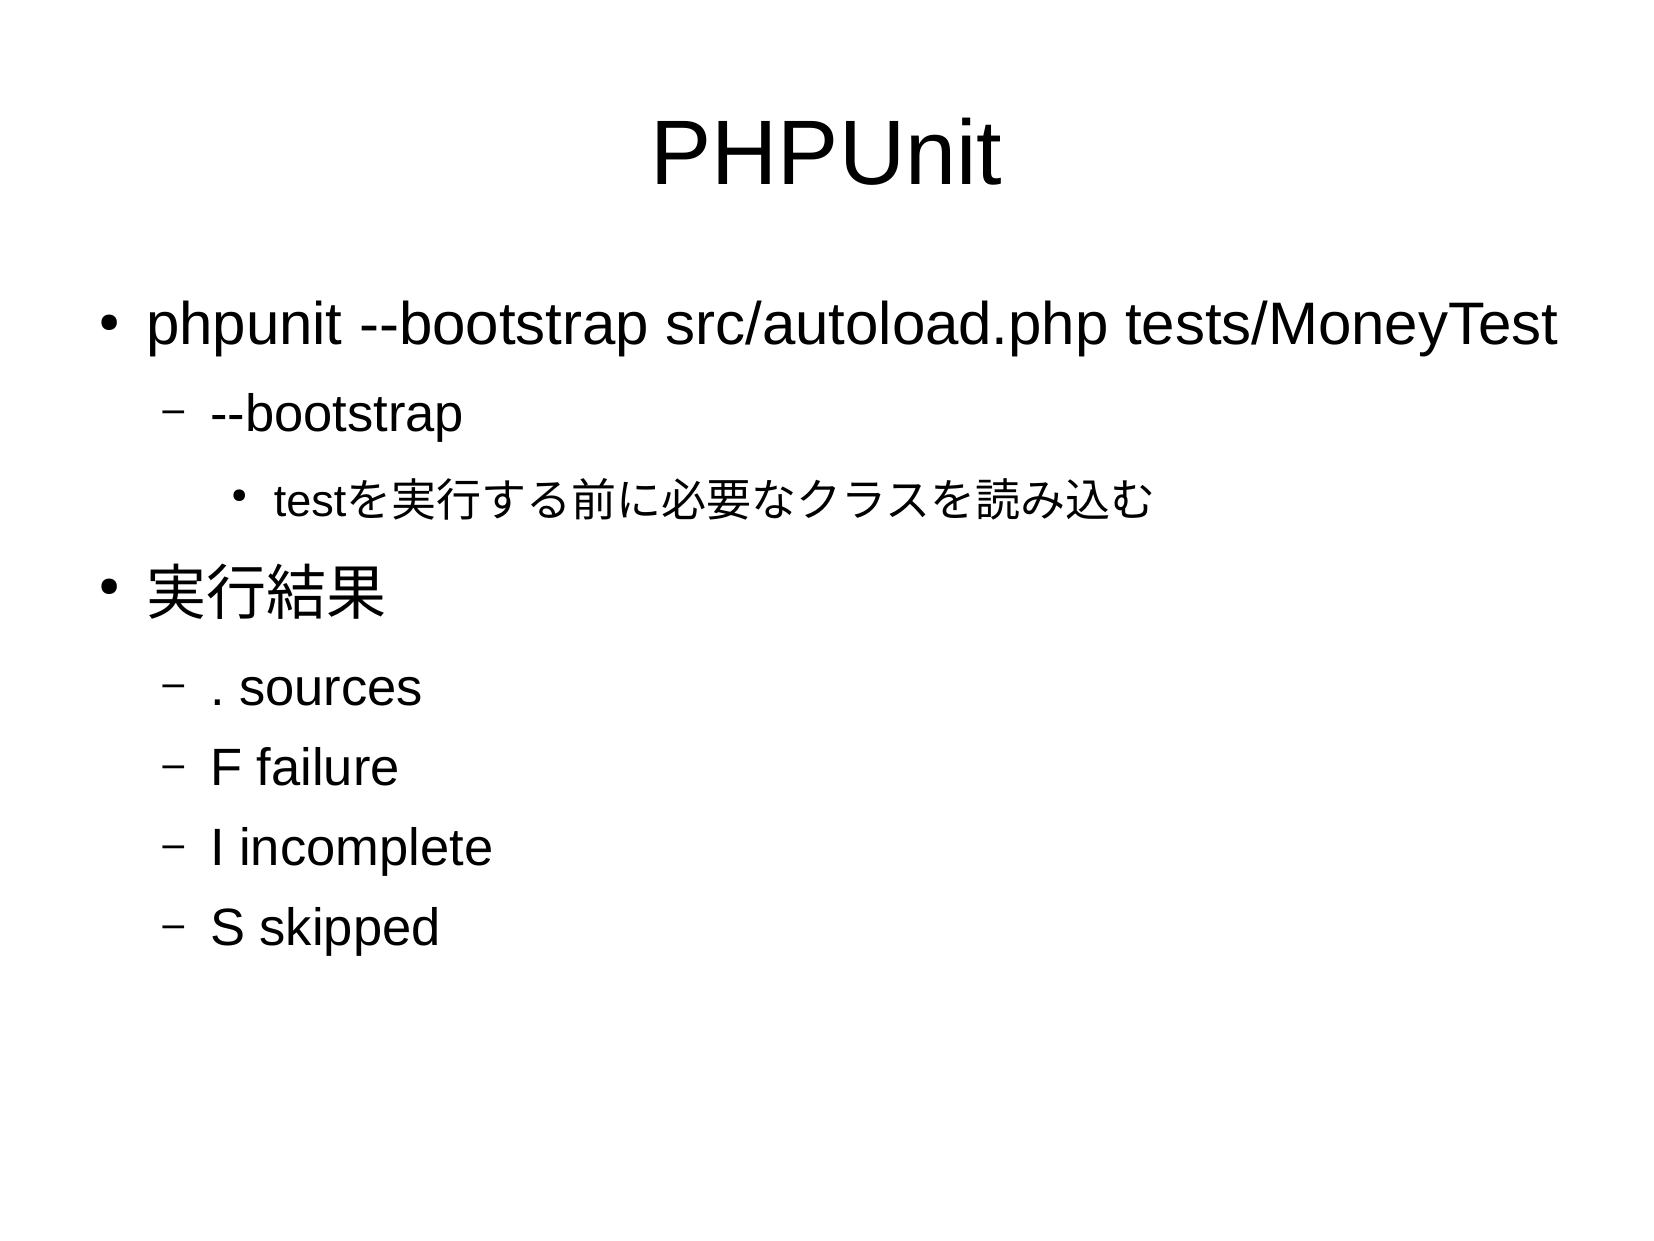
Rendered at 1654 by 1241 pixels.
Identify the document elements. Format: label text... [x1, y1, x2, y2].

title PHPUnit [82, 49, 1571, 257]
list phpunit --bootstrap src/autoload.php tests/MoneyTest --bootstrap testを実行する前に必要なクラスを読み込む 実行結果 . sources F failure I incomplete S skipped [82, 290, 1571, 1010]
